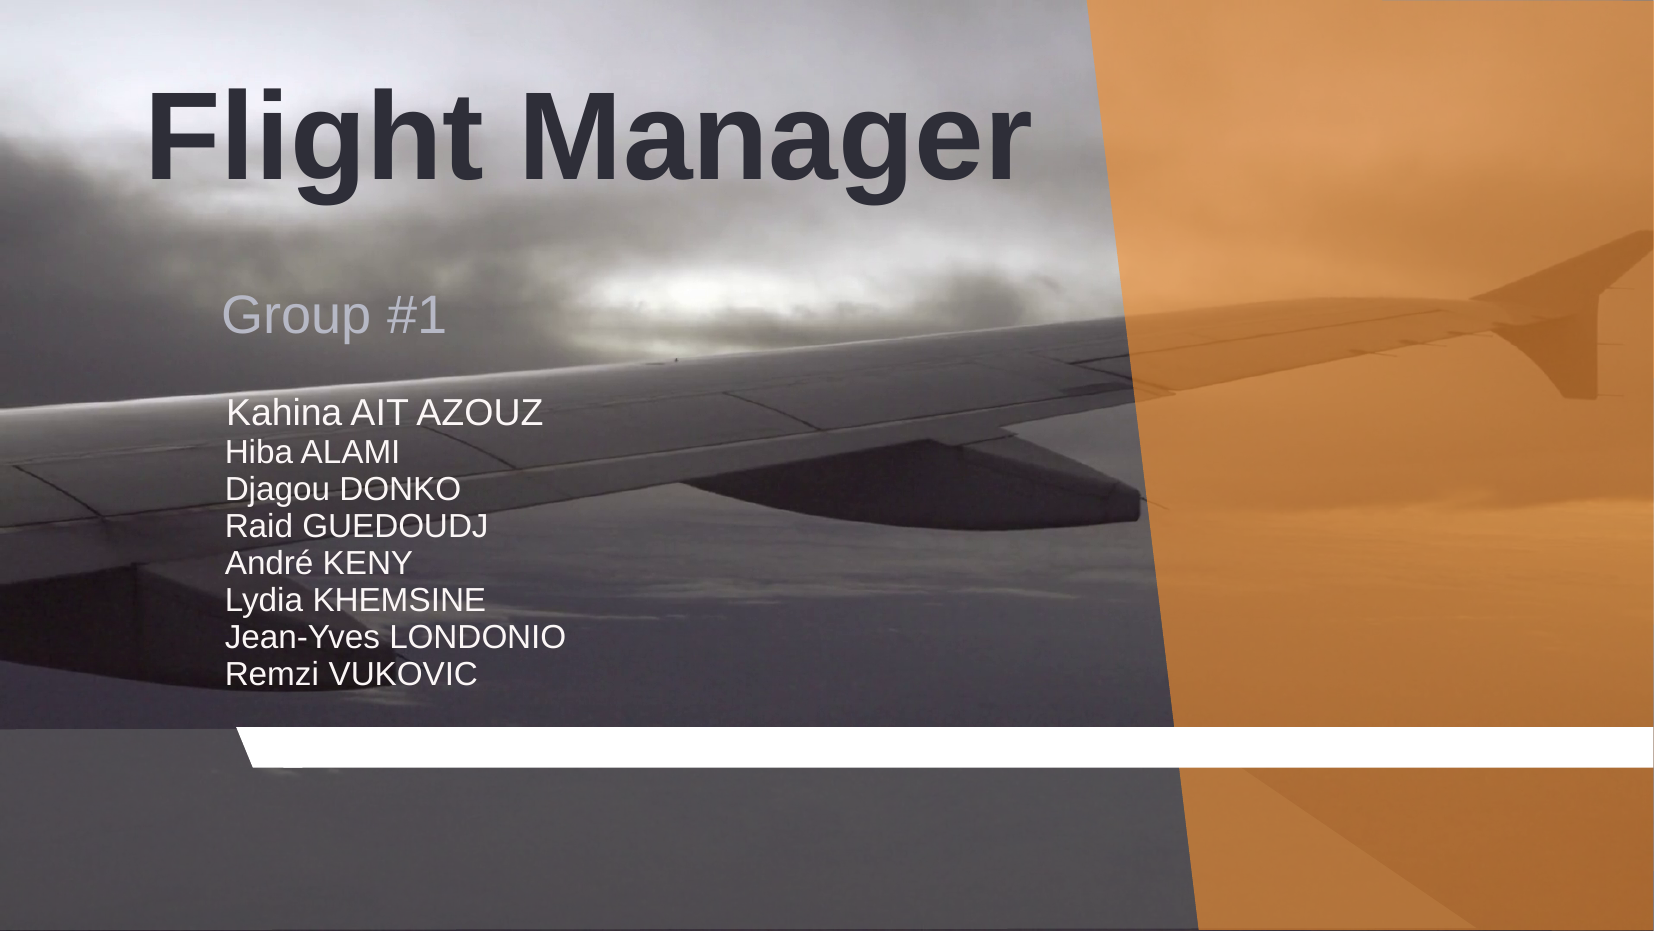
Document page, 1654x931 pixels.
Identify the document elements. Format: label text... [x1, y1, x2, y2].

text_box Group #1 [206, 277, 597, 353]
text_box Flight Manager [129, 59, 1075, 237]
text_box [0, 0, 1654, 931]
picture [0, 0, 1174, 729]
text_box Kahina AIT AZOUZ Hiba ALAMI Djagou DONKO Raid GUEDOUDJ André KENY Lydia KHEMSINE Jean-Yves LONDONIO Remzi VUKOVIC [200, 383, 686, 848]
